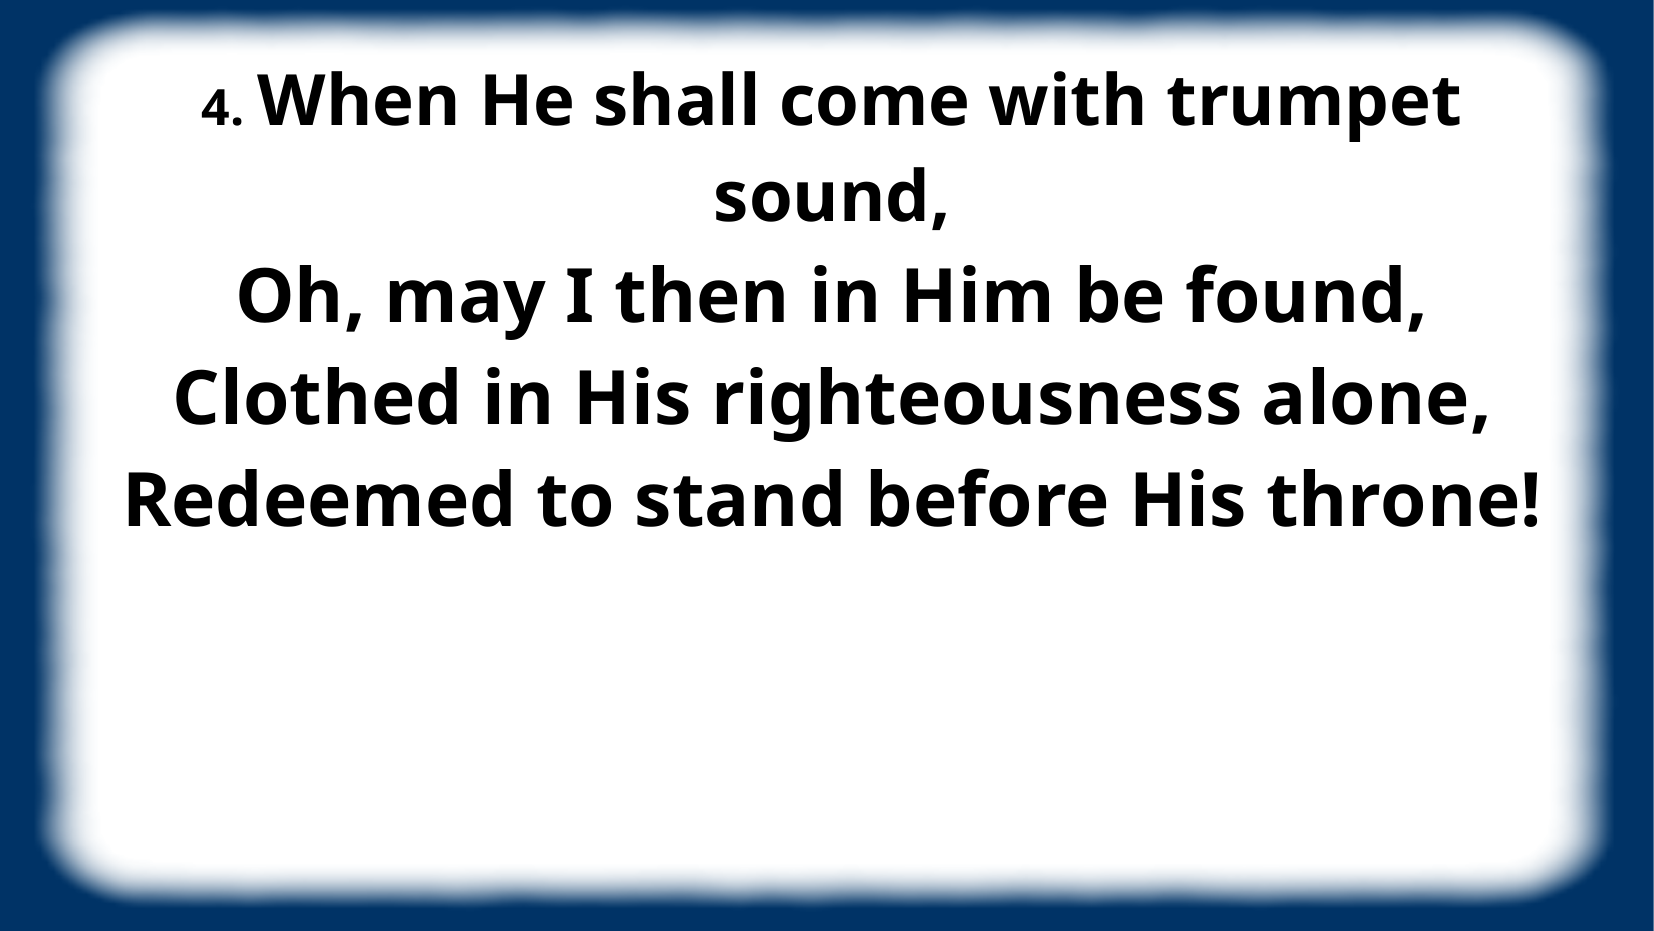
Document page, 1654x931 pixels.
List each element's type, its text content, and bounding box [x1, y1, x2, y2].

picture [0, 0, 1654, 931]
text_box 4. When He shall come with trumpet sound, Oh, may I then in Him be found, Clothed in His righteousness alone, Redeemed to stand before His throne! [90, 41, 1576, 451]
